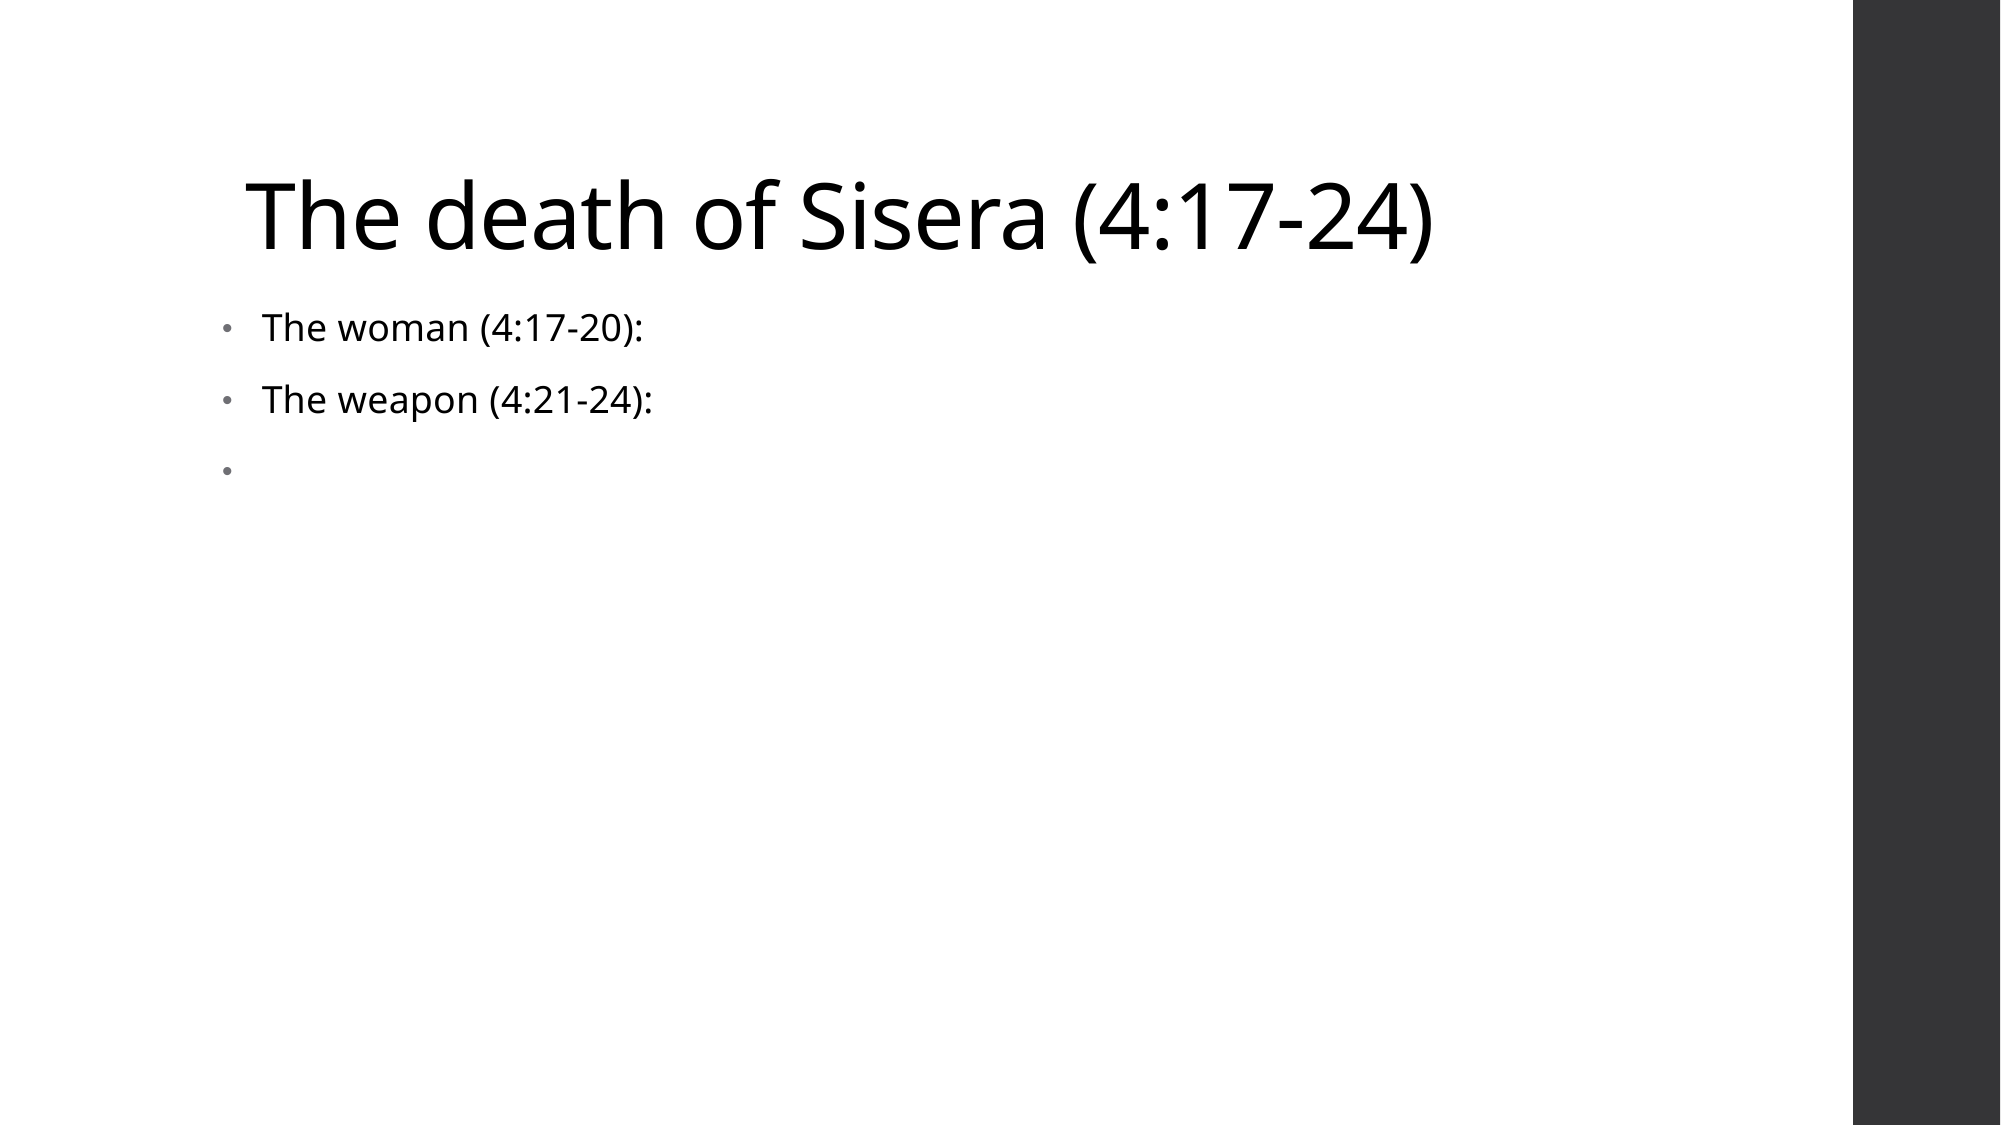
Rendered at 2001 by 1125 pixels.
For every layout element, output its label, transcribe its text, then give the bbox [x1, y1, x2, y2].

list The woman (4:17-20): The weapon (4:21-24): [206, 299, 1617, 1014]
title The death of Sisera (4:17-24) [206, 60, 1797, 278]
